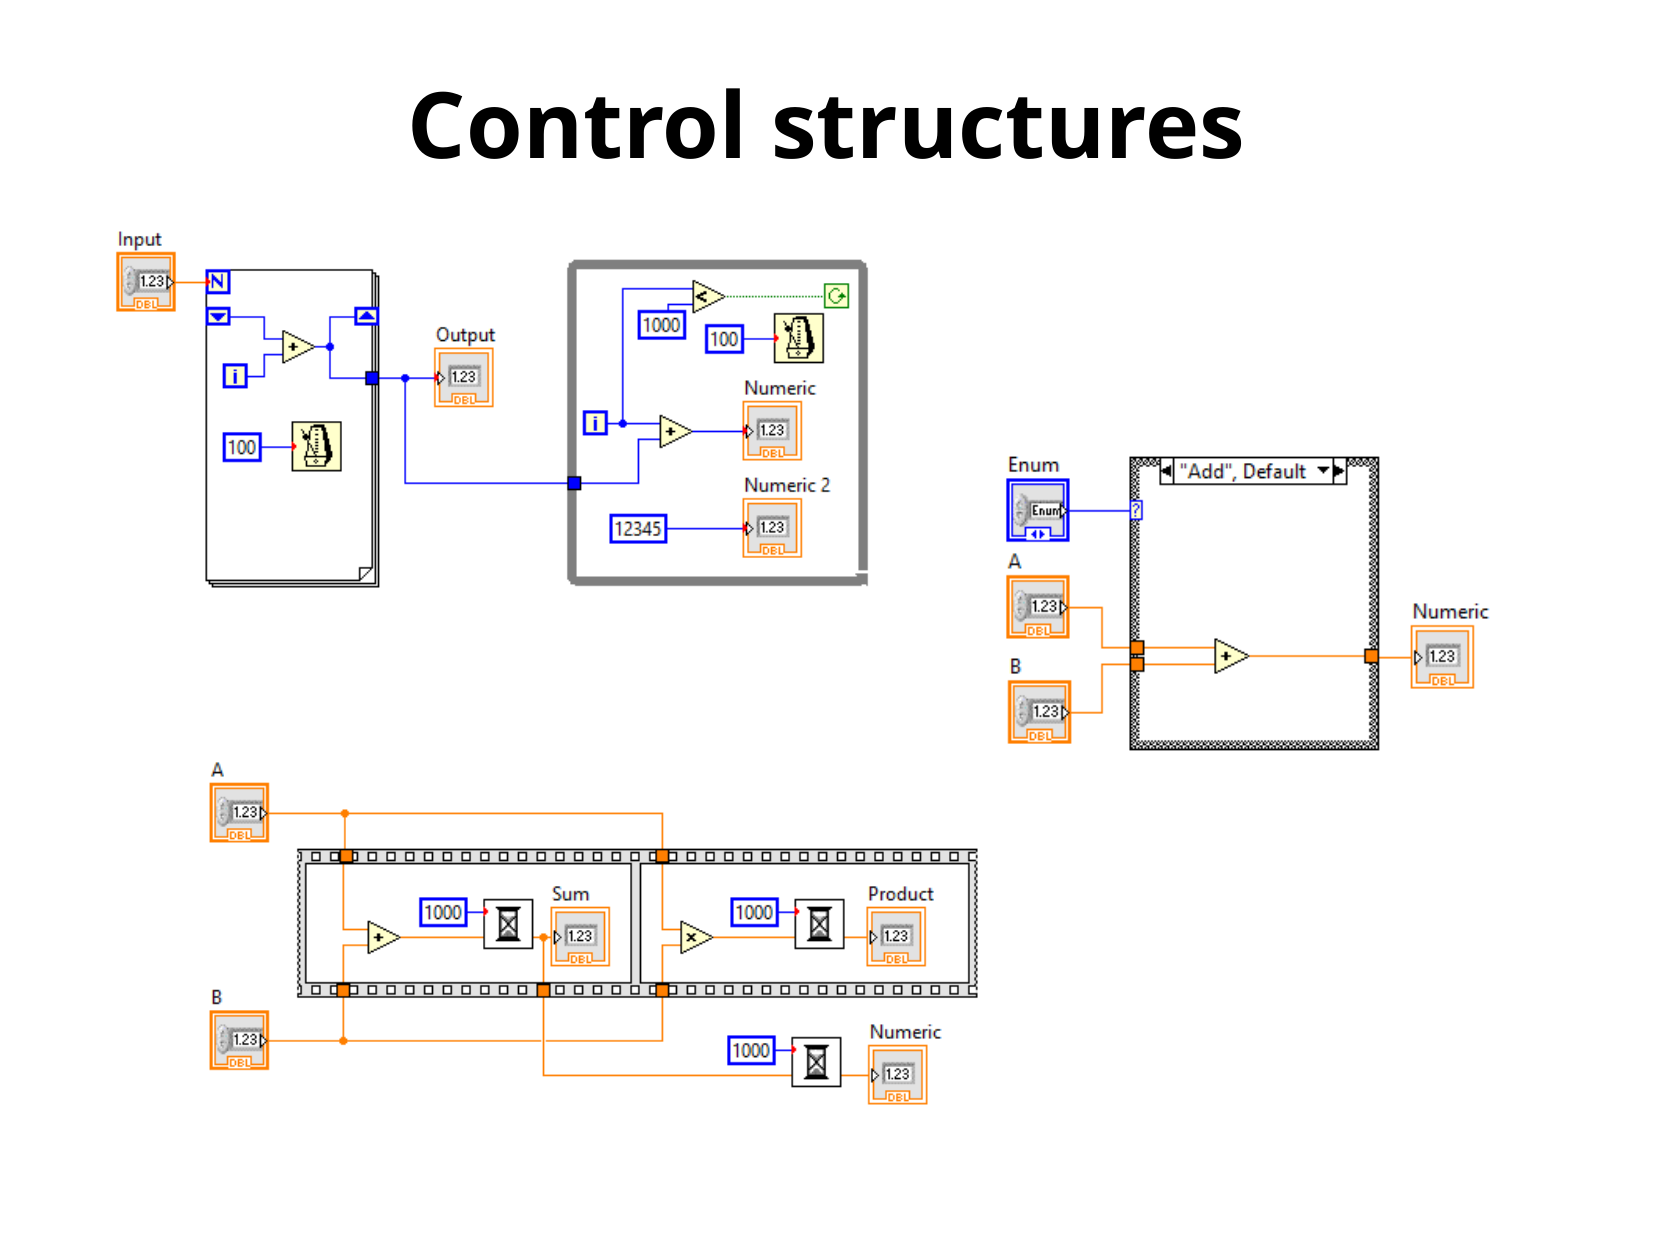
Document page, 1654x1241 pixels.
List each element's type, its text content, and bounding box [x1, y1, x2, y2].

picture [104, 224, 901, 616]
title Control structures [82, 19, 1571, 227]
picture [188, 437, 1501, 1122]
